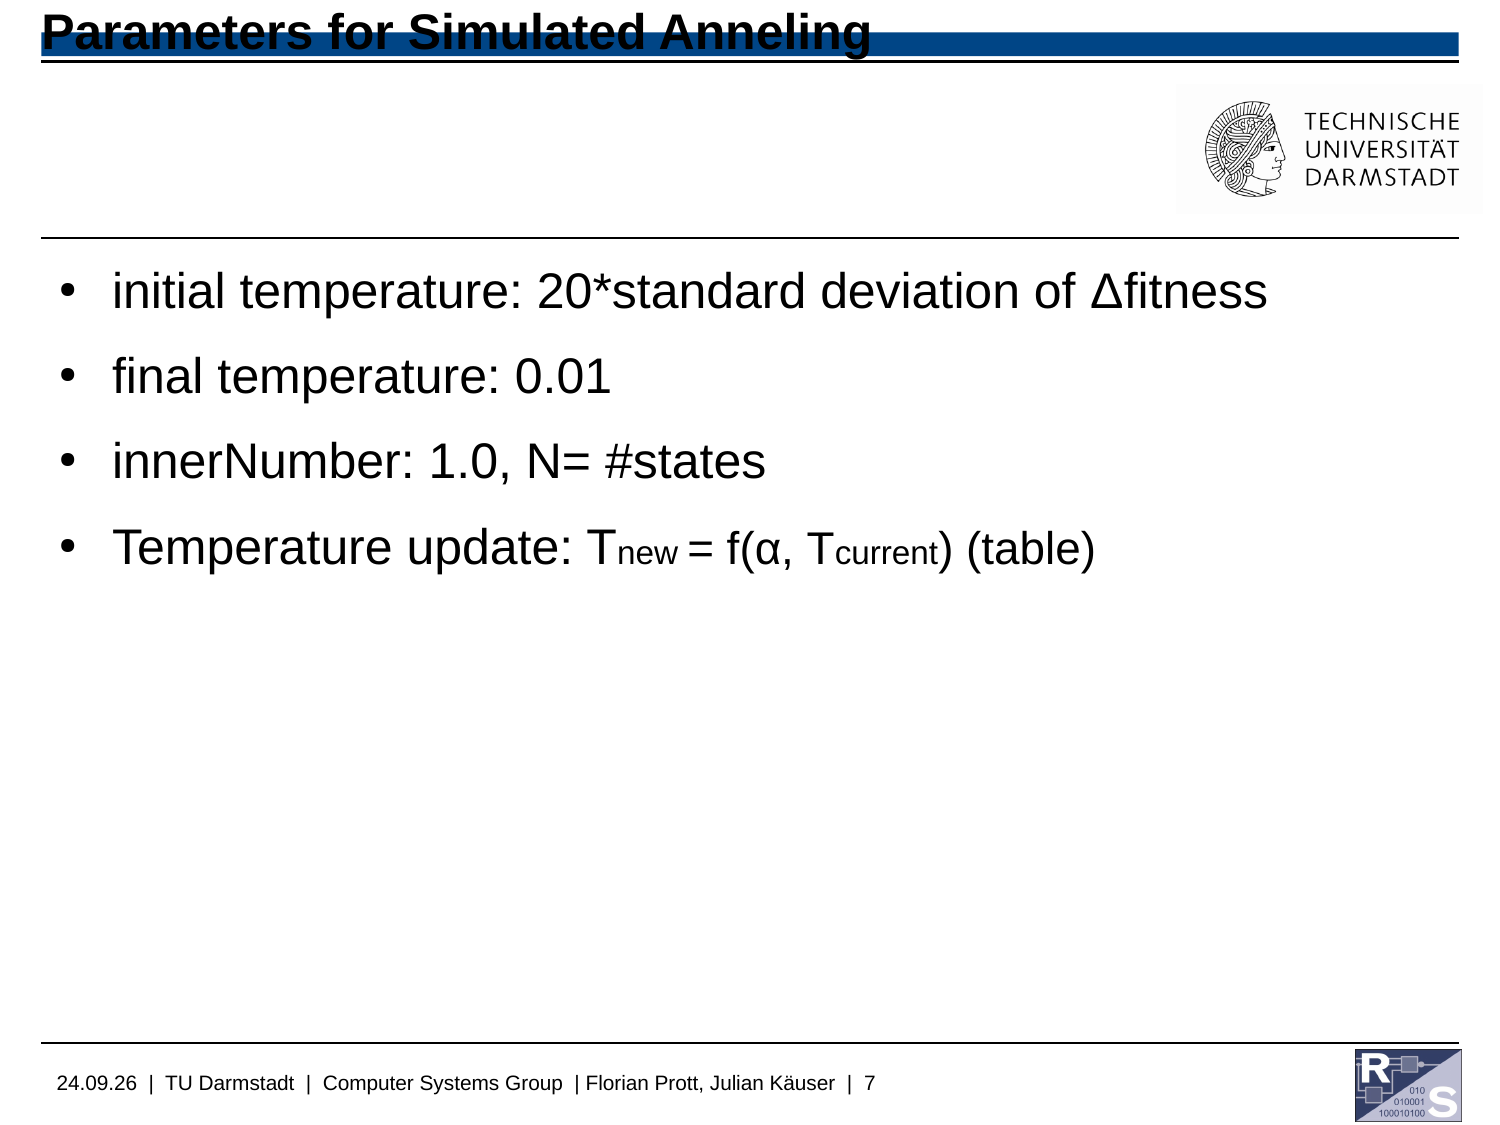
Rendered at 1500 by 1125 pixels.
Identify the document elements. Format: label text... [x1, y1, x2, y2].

title Parameters for Simulated Anneling [41, 0, 1131, 135]
picture [1355, 1049, 1462, 1122]
list initial temperature: 20*standard deviation of Δfitness final temperature: 0.01 innerNumber: 1.0, N= #states Temperature update: Tnew = f(α, Tcurrent) (table) [41, 263, 1455, 1032]
